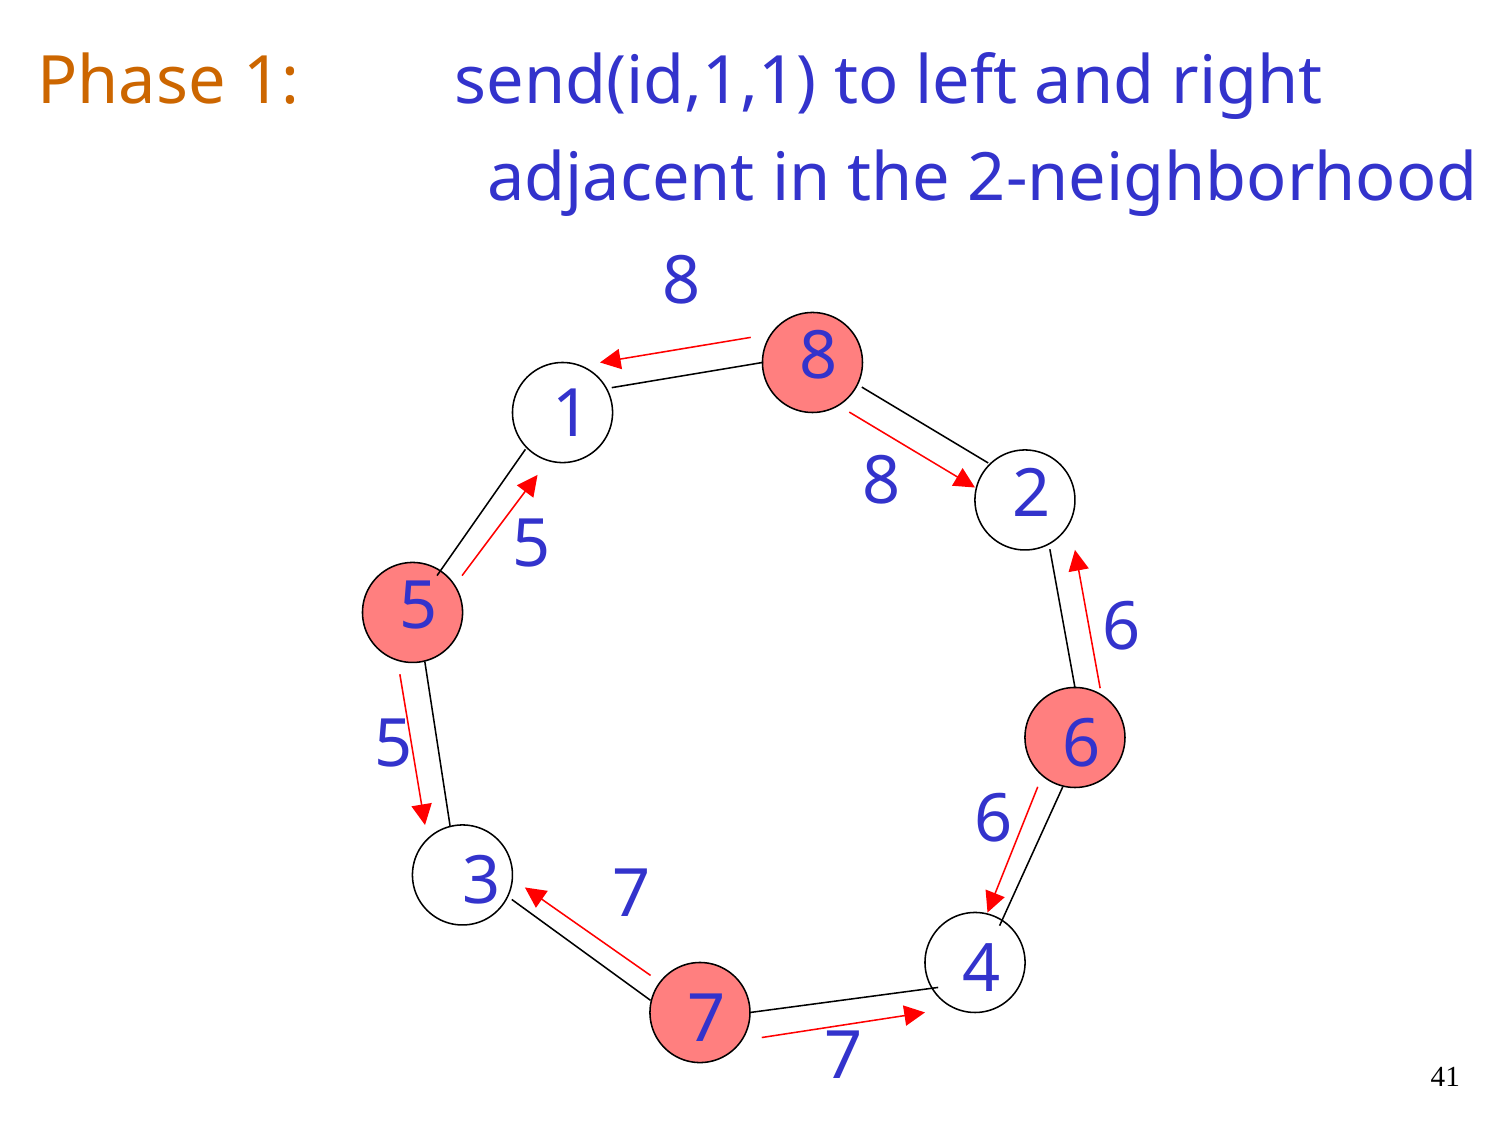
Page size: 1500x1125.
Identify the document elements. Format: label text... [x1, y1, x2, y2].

text_box [741, 983, 750, 1042]
text_box 2 [997, 441, 1066, 538]
text_box [1024, 696, 1047, 779]
text_box 8 [784, 304, 853, 400]
text_box [453, 583, 463, 642]
text_box 5 [497, 491, 566, 588]
text_box 6 [1087, 574, 1156, 671]
text_box 3 [447, 829, 516, 925]
text_box Phase 1: send(id,1,1) to left and right adjacent in the 2-neighborhood [22, 29, 1495, 222]
text_box <number> [1162, 1049, 1476, 1101]
text_box 6 [959, 766, 1028, 863]
text_box [649, 971, 672, 1054]
text_box 8 [647, 229, 716, 325]
text_box [1056, 687, 1094, 691]
text_box 7 [672, 966, 741, 1063]
text_box 4 [947, 916, 1016, 1013]
text_box 8 [847, 429, 916, 525]
text_box 1 [537, 362, 606, 458]
text_box [762, 321, 846, 413]
text_box 5 [384, 554, 453, 650]
text_box [681, 962, 719, 966]
text_box [362, 571, 446, 663]
text_box 7 [597, 841, 666, 938]
text_box 5 [359, 691, 428, 788]
text_box 7 [809, 1004, 878, 1100]
text_box [853, 333, 863, 392]
text_box [1116, 708, 1126, 767]
text_box 6 [1047, 691, 1116, 788]
